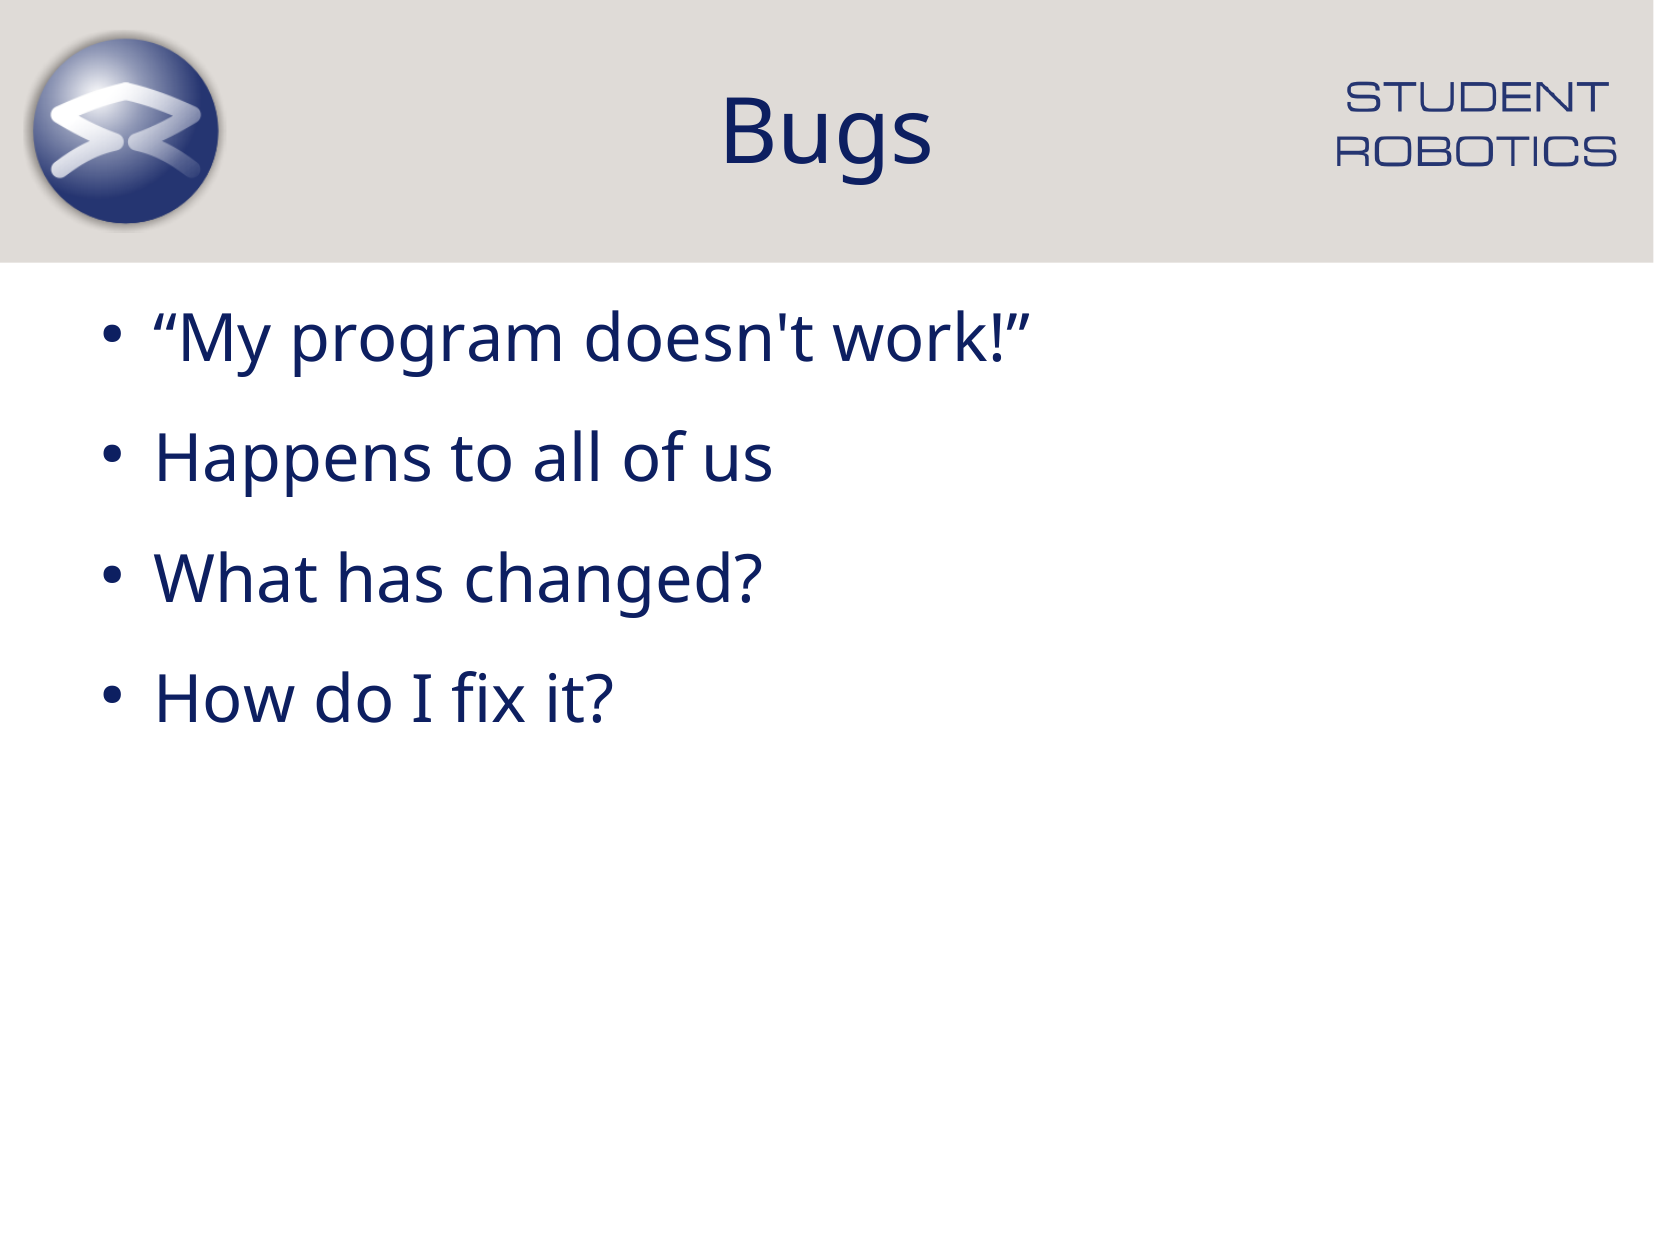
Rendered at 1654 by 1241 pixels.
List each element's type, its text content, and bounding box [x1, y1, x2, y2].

picture [1571, 68, 1633, 174]
title Bugs [82, 7, 1571, 250]
list “My program doesn't work!” Happens to all of us What has changed? How do I fix it? [82, 290, 1571, 1094]
picture [9, 19, 82, 245]
